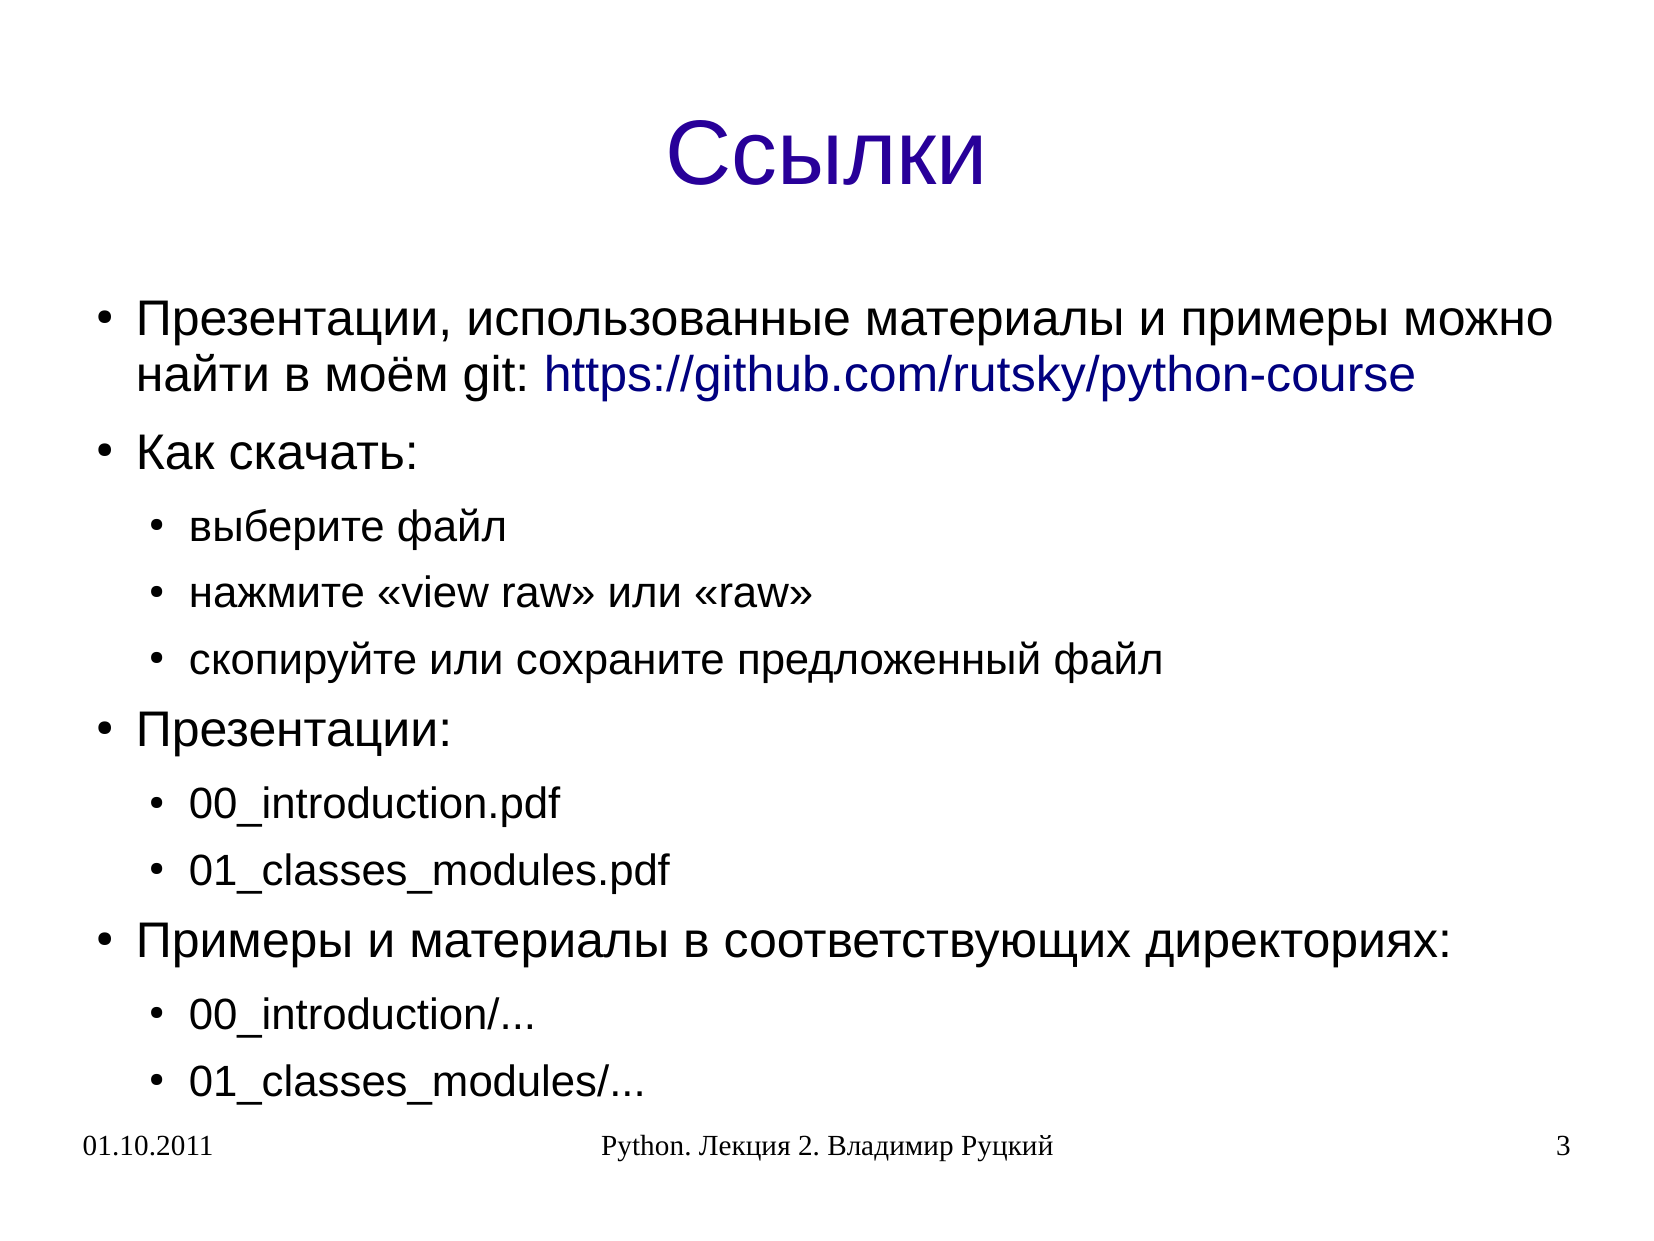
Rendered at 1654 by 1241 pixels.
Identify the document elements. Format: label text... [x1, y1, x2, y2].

title Ссылки [82, 49, 1571, 257]
list Презентации, использованные материалы и примеры можно найти в моём git: https://github.com/rutsky/python-course Как скачать: выберите файл нажмите «view raw» или «raw» скопируйте или сохраните предложенный файл Презентации: 00_introduction.pdf 01_classes_modules.pdf Примеры и материалы в соответствующих директориях: 00_introduction/... 01_classes_modules/... [82, 290, 1571, 1109]
